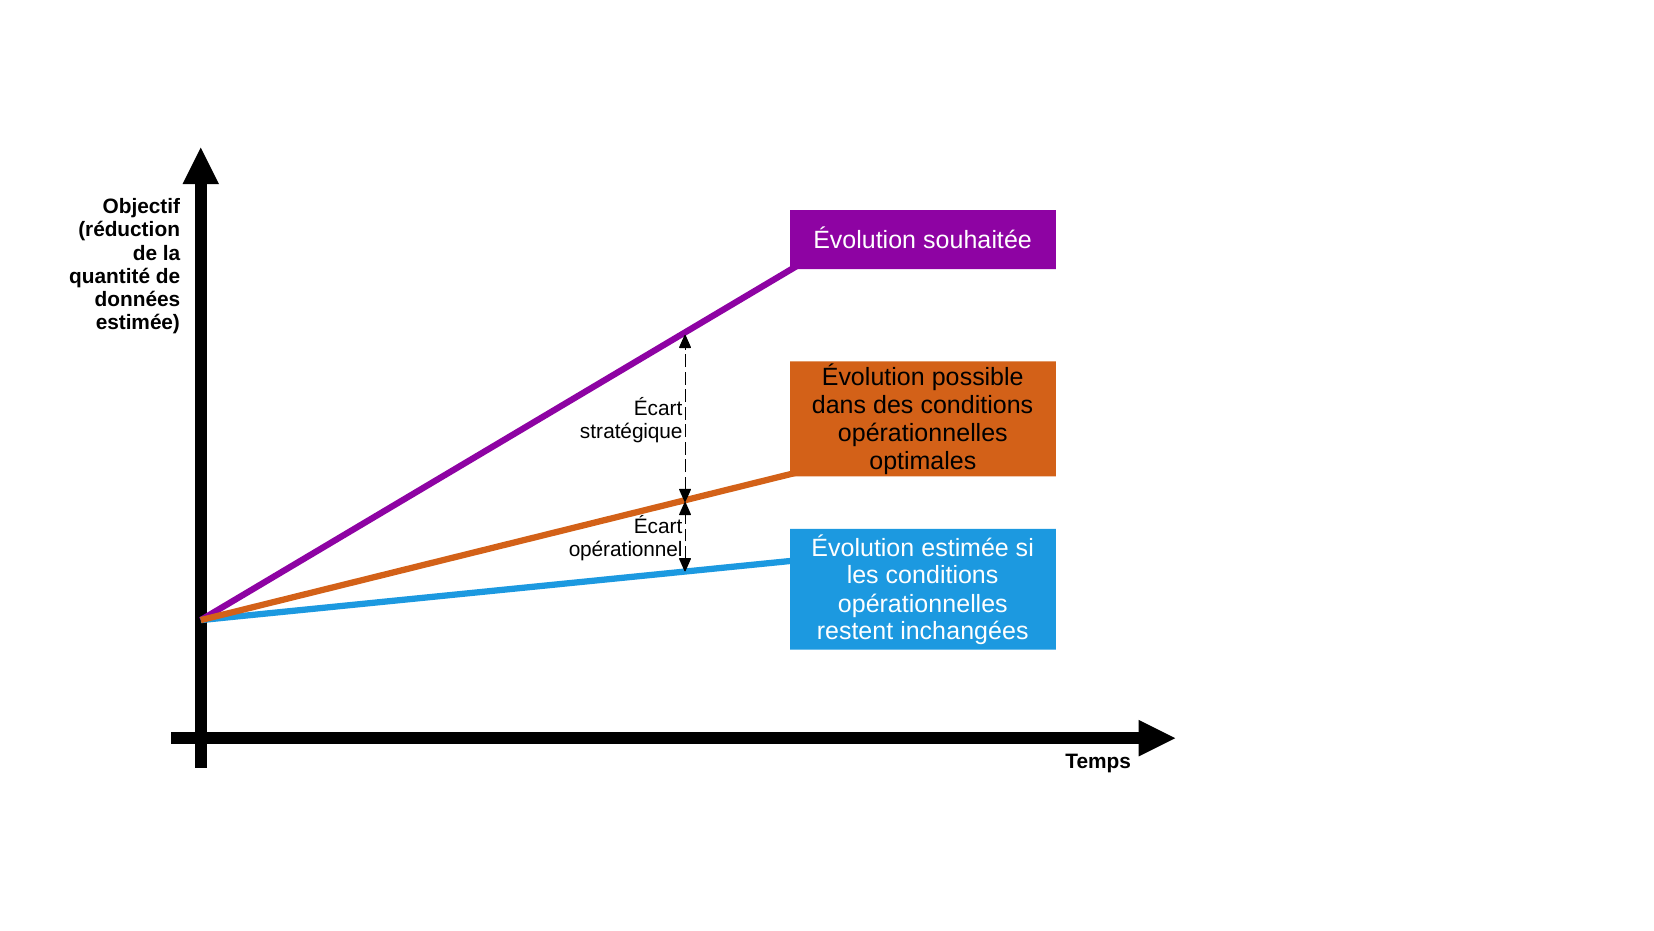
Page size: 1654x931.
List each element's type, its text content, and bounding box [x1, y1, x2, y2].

text_box Évolution possible dans des conditions opérationnelles optimales [790, 361, 1056, 477]
text_box Écart stratégique [519, 389, 698, 451]
text_box Temps [998, 742, 1146, 781]
text_box Écart opérationnel [519, 507, 698, 569]
text_box Évolution estimée si les conditions opérationnelles restent inchangées [790, 528, 1056, 650]
text_box Évolution souhaitée [790, 210, 1056, 270]
text_box Objectif (réduction de la quantité de données estimée) [47, 187, 195, 342]
